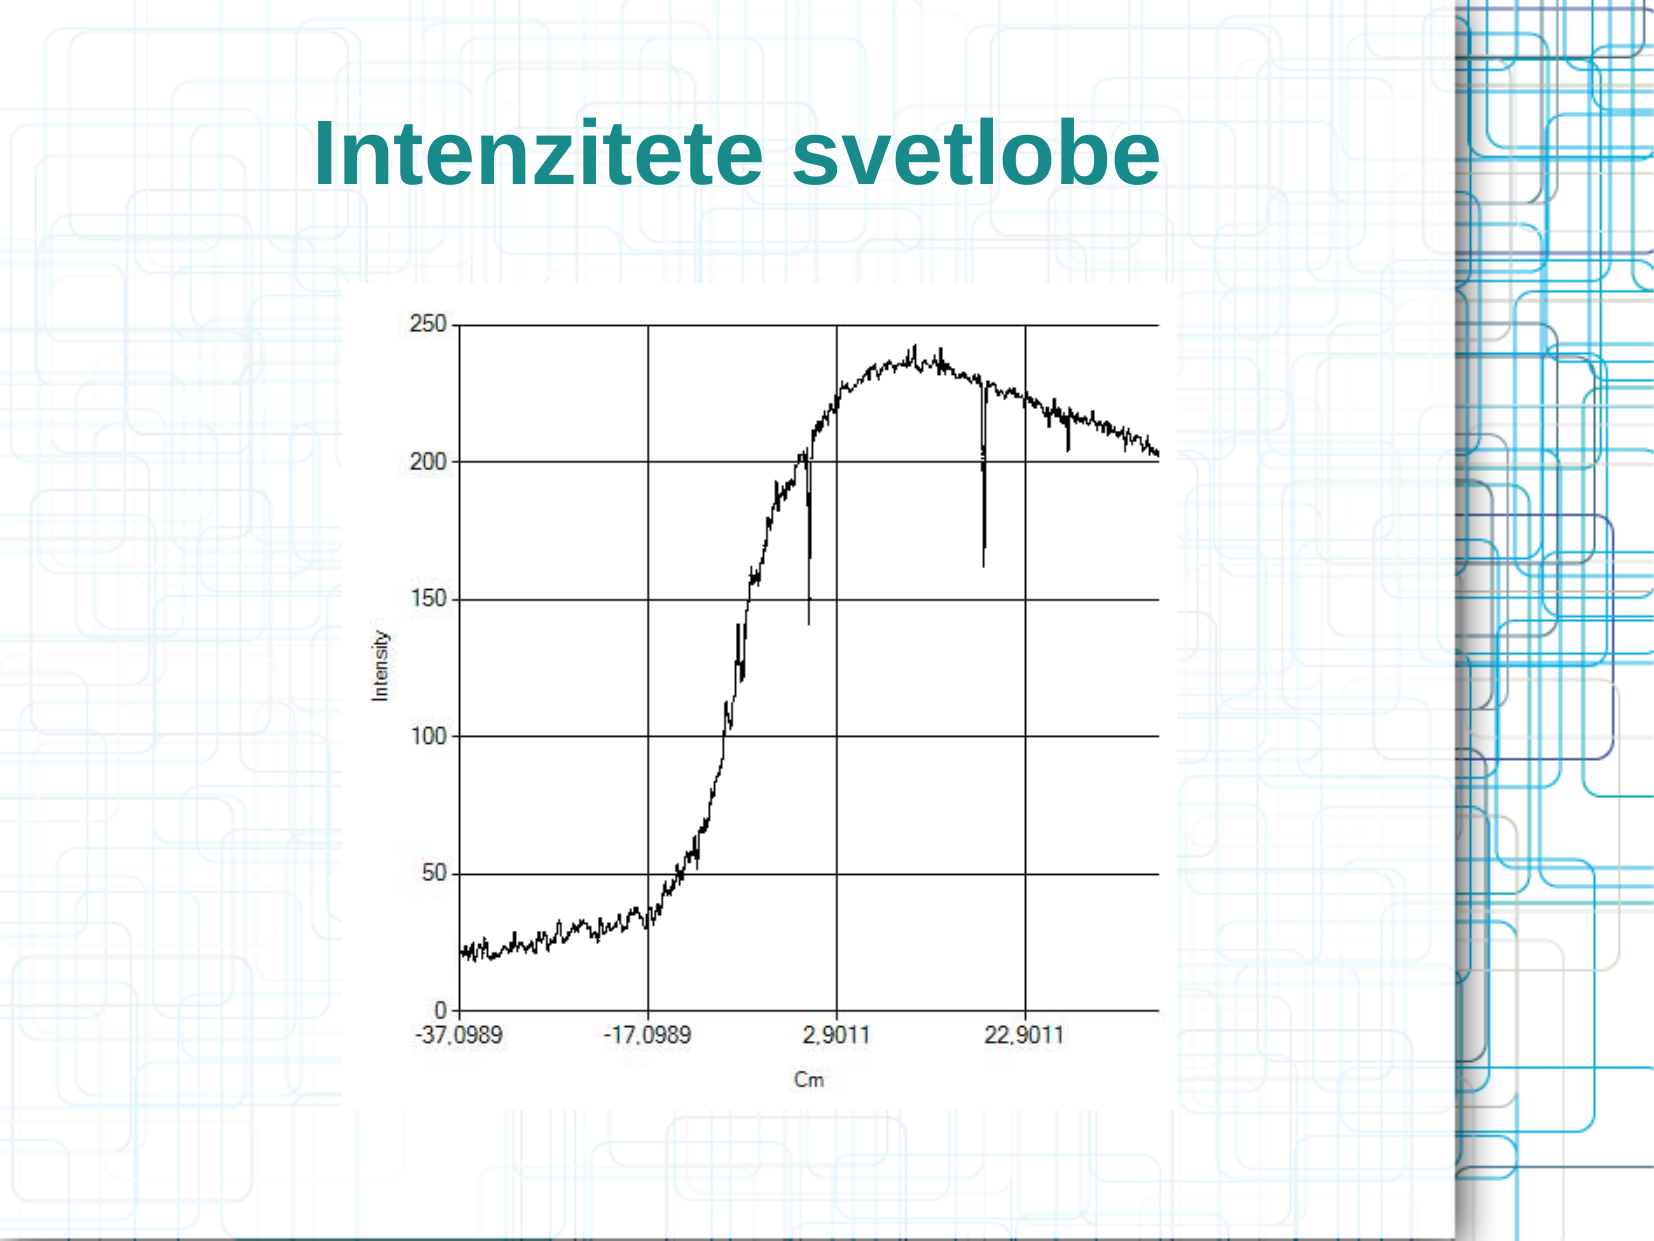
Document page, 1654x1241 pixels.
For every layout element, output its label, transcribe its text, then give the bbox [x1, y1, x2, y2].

picture [0, 0, 1654, 1241]
title Intenzitete svetlobe [59, 49, 1418, 257]
